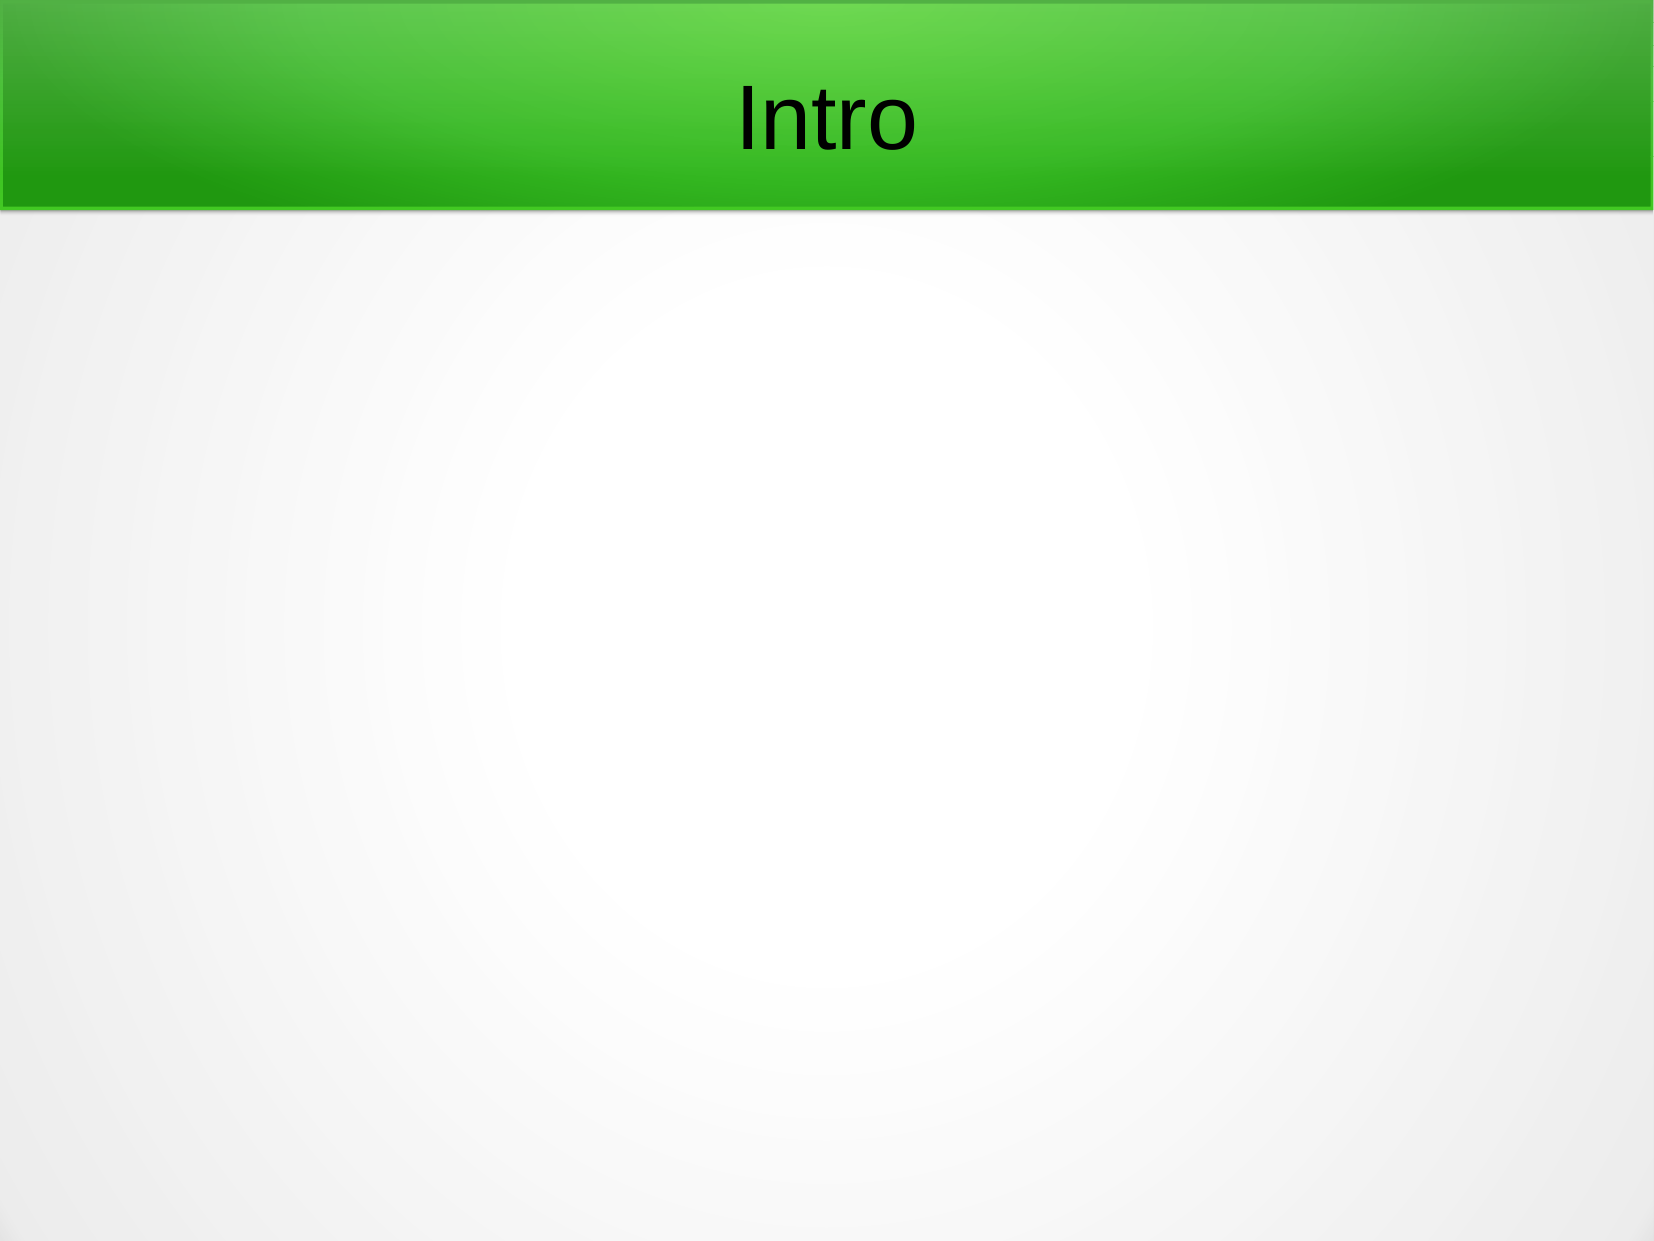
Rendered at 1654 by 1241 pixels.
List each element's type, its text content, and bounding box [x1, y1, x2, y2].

title Intro [82, 47, 1571, 189]
